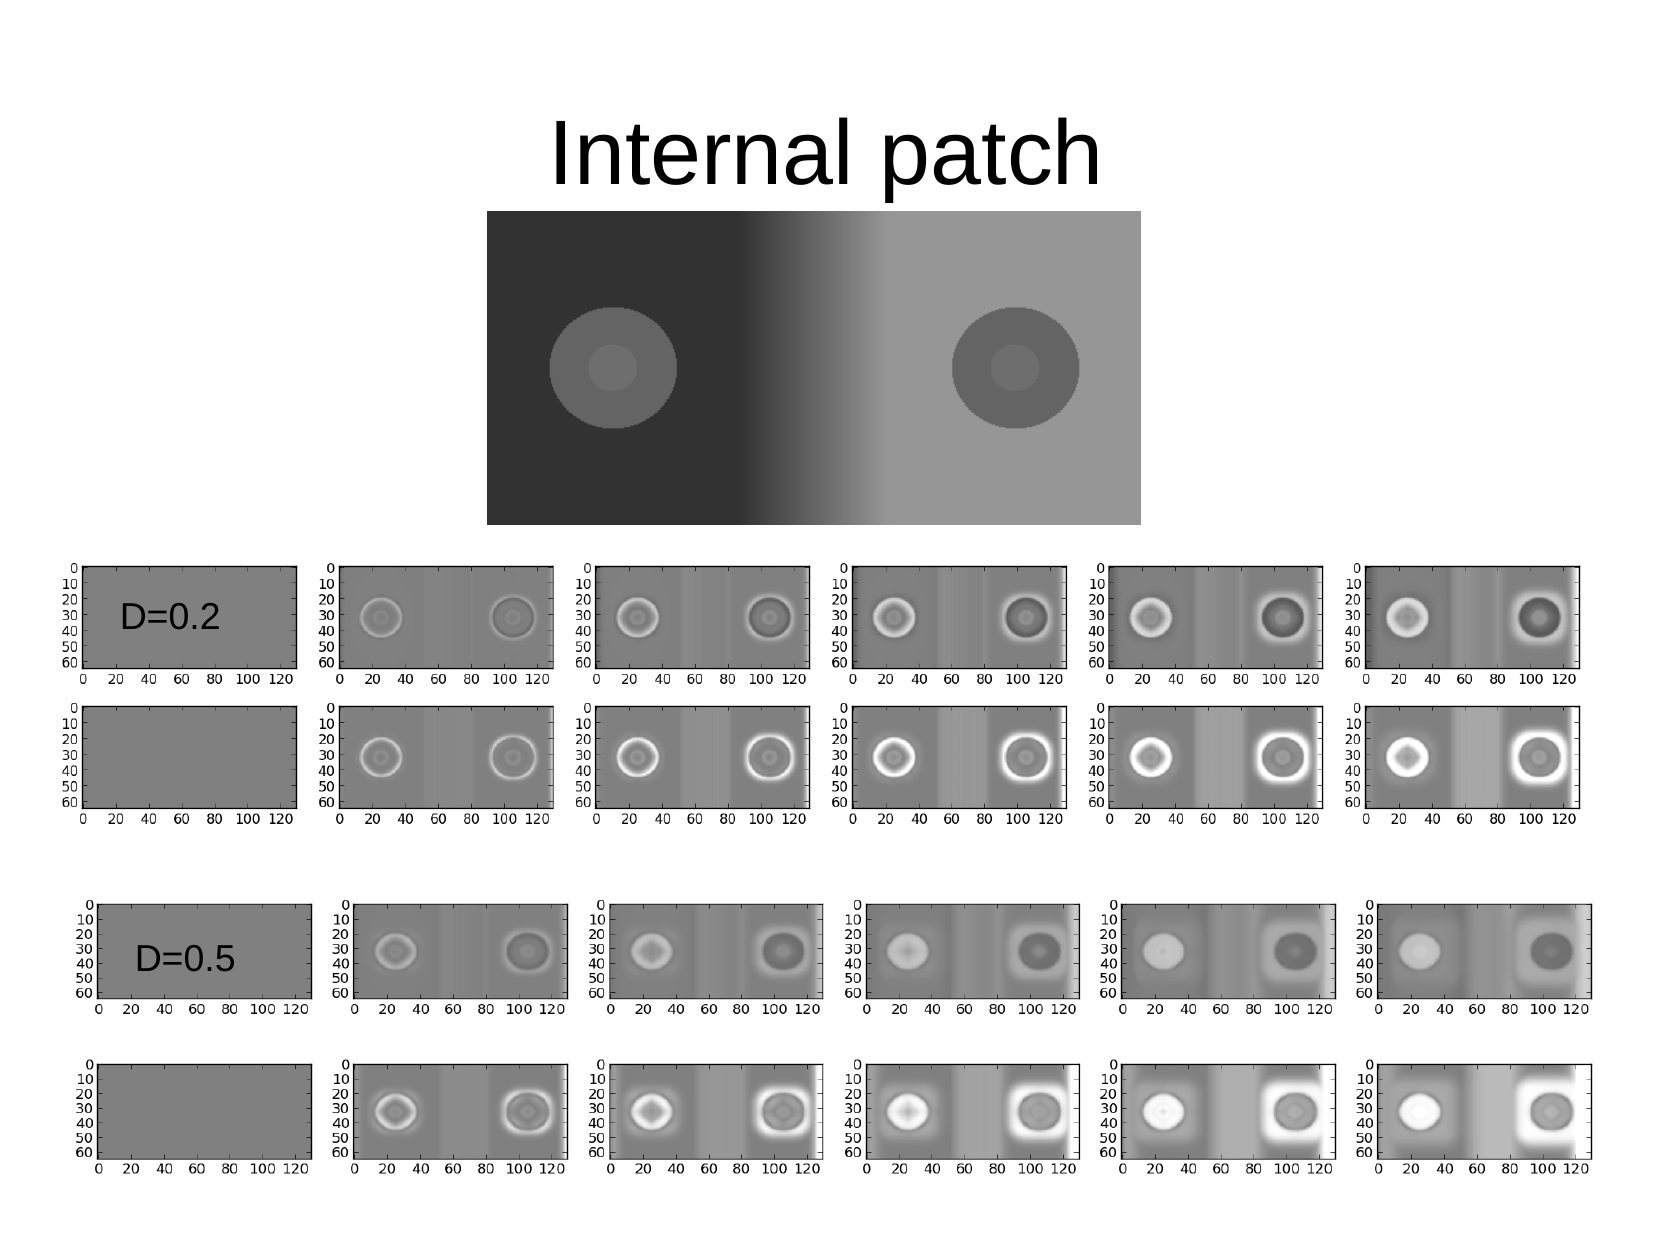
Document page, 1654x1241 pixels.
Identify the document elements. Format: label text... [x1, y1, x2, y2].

text_box D=0.2 [105, 588, 271, 646]
picture [56, 884, 1621, 1197]
picture [487, 211, 1141, 526]
text_box D=0.5 [120, 930, 251, 987]
title Internal patch [82, 49, 1571, 257]
picture [30, 539, 1609, 839]
